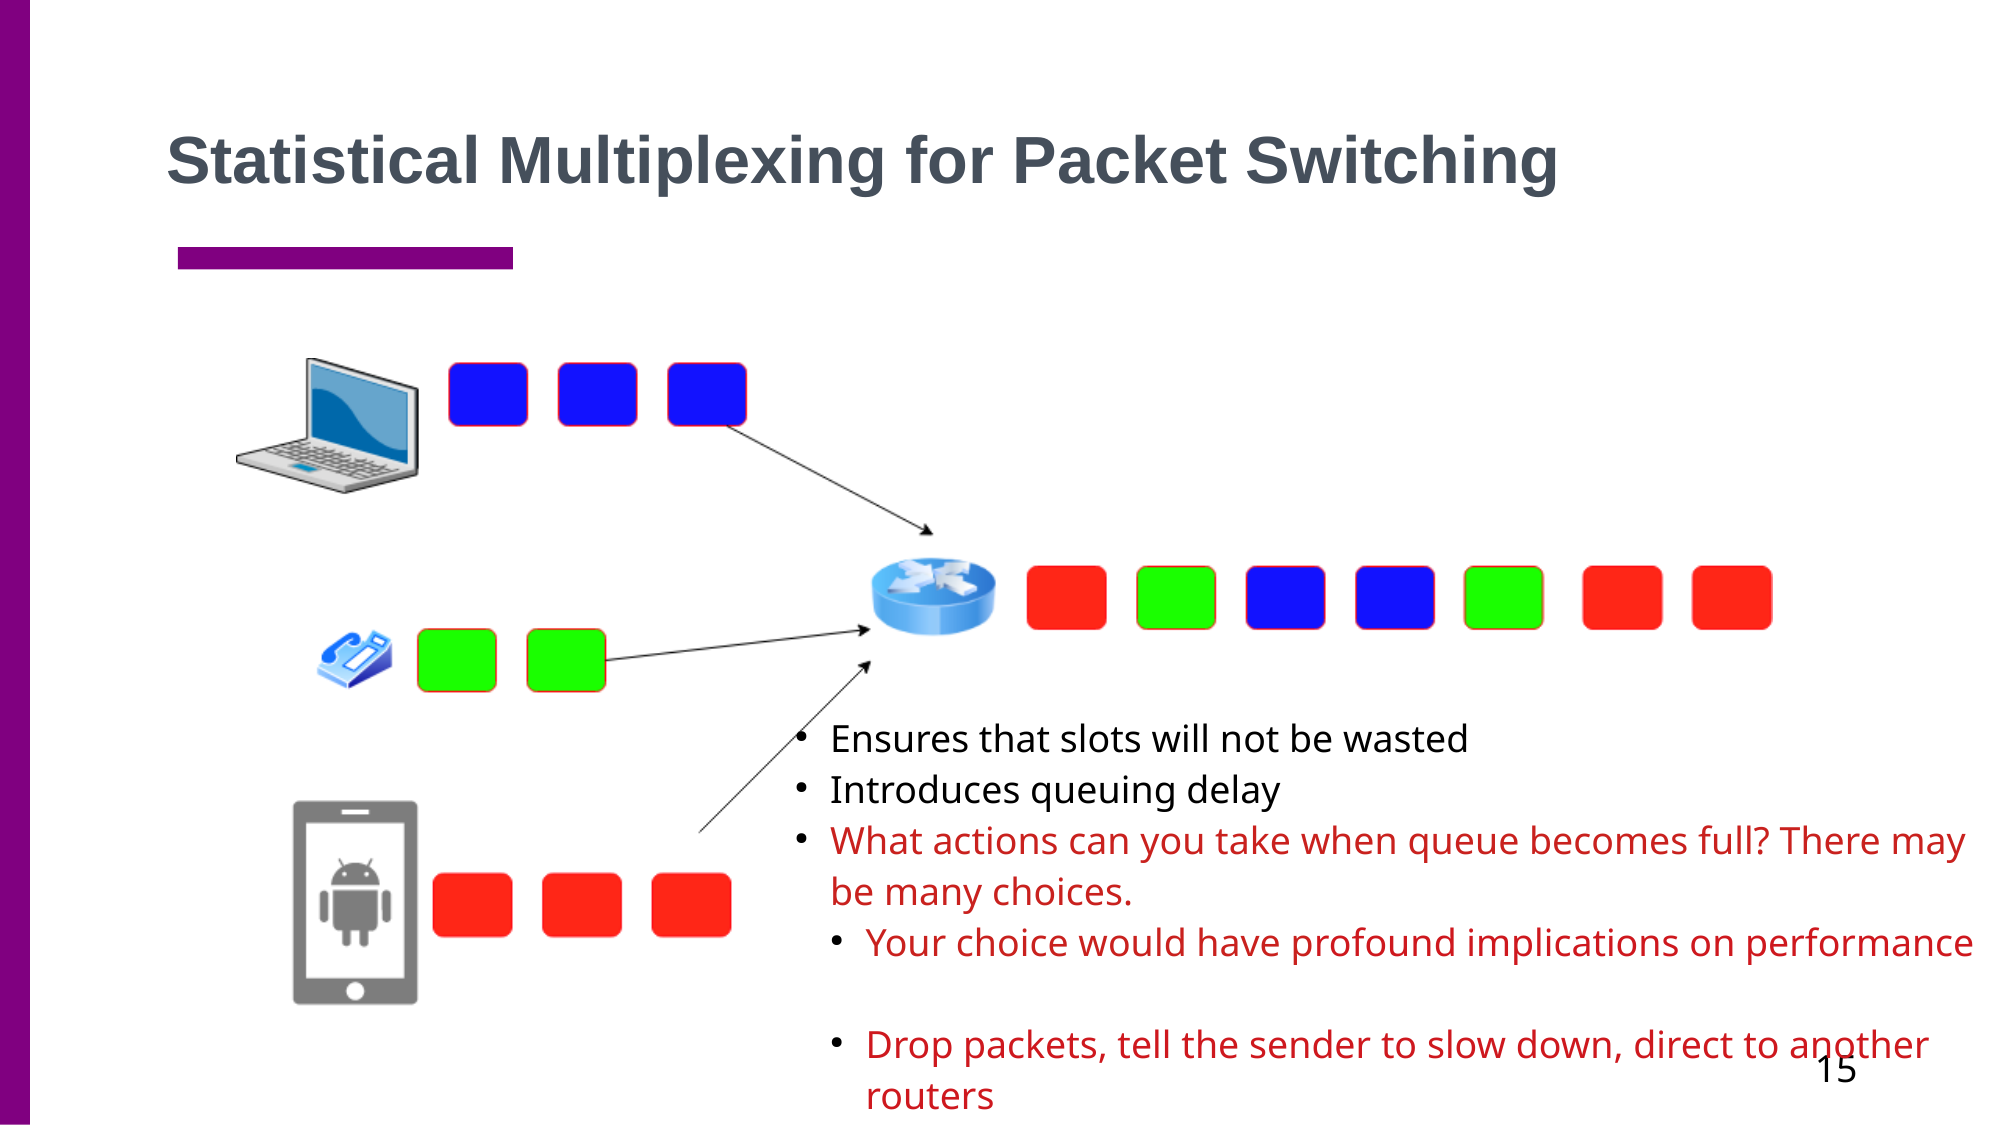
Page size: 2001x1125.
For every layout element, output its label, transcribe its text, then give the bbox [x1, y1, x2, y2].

text_box Ensures that slots will not be wasted Introduces queuing delay What actions can you take when queue becomes full? There may be many choices. Your choice would have profound implications on performance Drop packets, tell the sender to slow down, direct to another routers [780, 705, 2000, 1125]
picture [236, 358, 1773, 1007]
text_box Statistical Multiplexing for Packet Switching [151, 0, 1849, 212]
